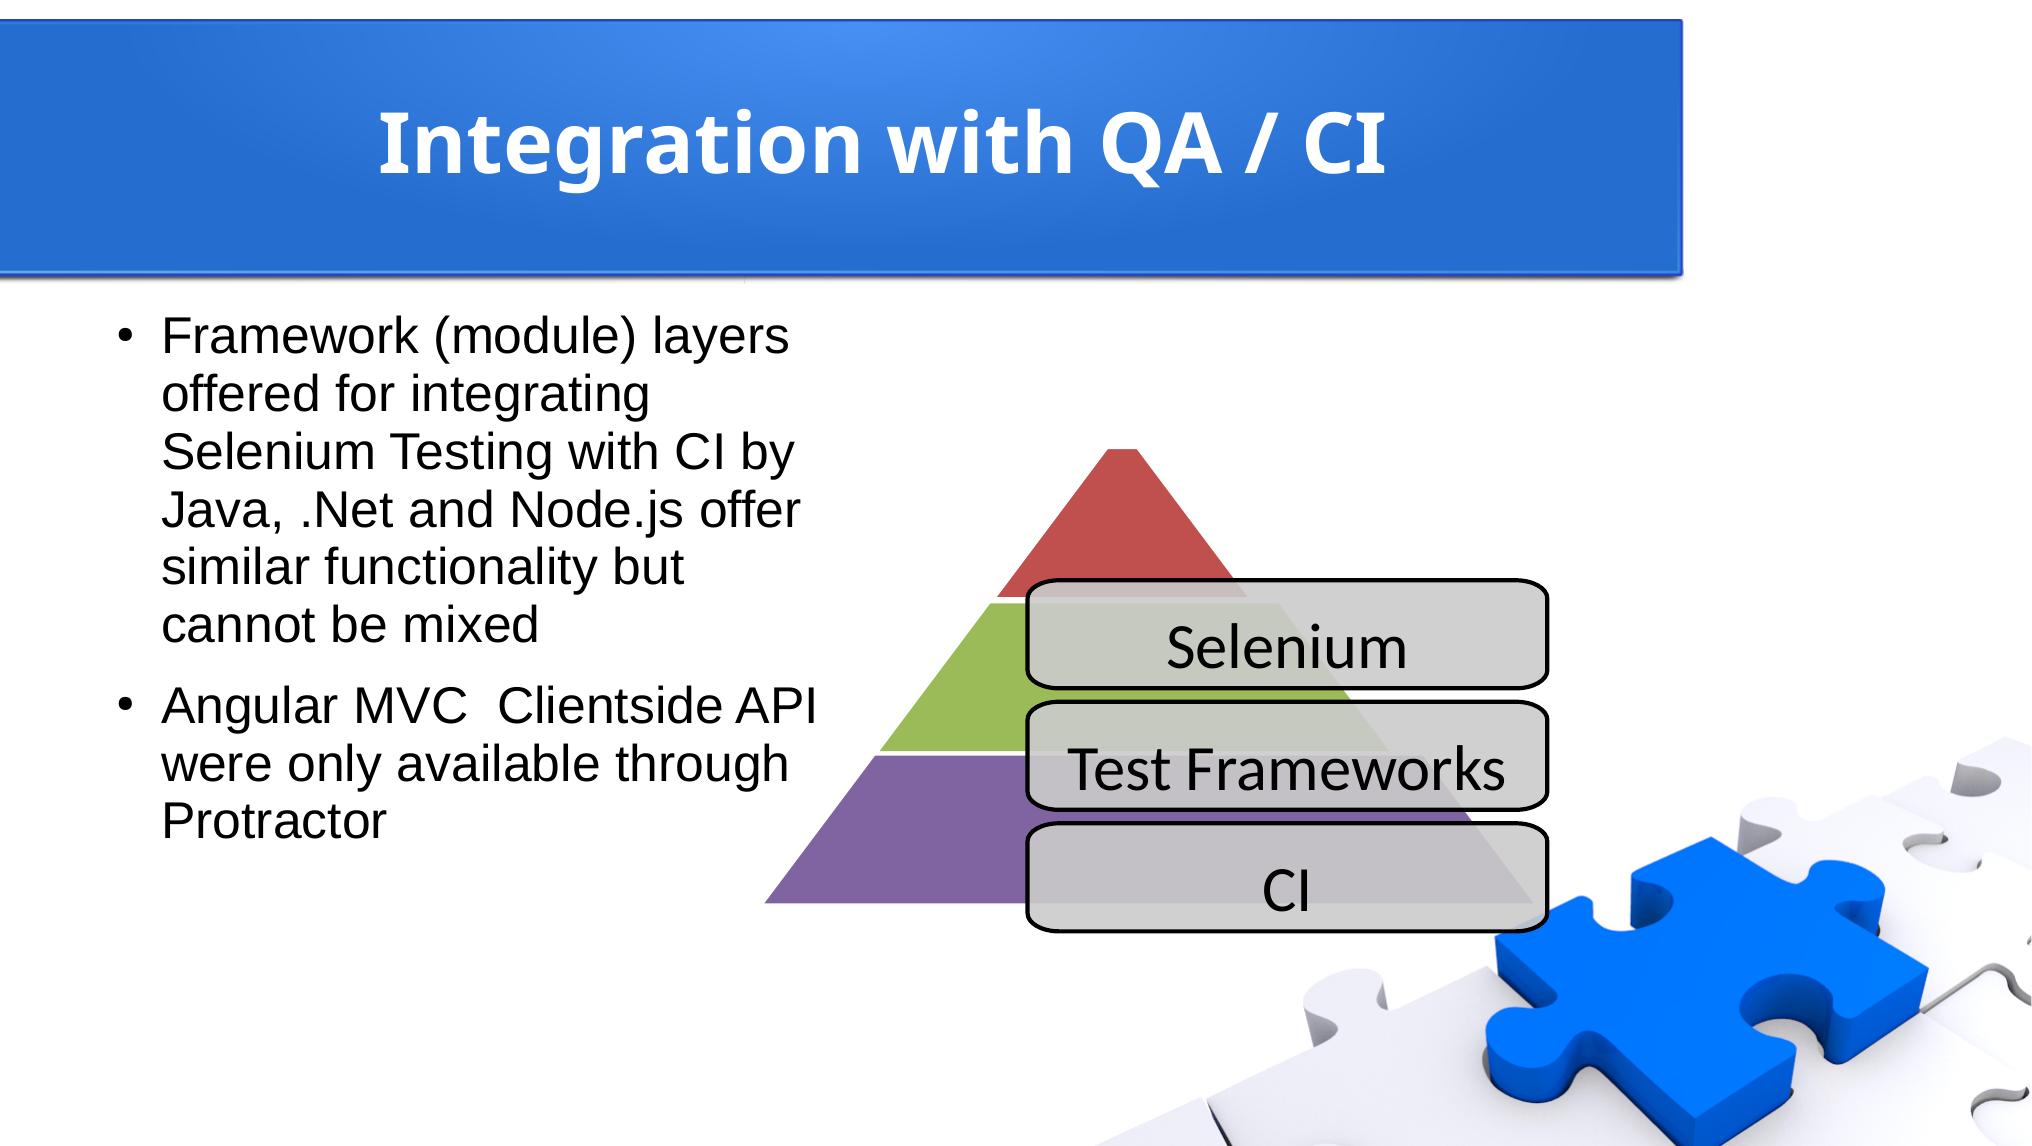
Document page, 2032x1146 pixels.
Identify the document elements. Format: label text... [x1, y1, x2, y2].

list Framework (module) layers offered for integrating Selenium Testing with CI by Java, .Net and Node.js offer similar functionality but cannot be mixed Angular MVC Clientside API were only available through Protractor [101, 307, 842, 863]
picture [1071, 605, 2032, 1146]
text_box [759, 601, 1477, 906]
text_box Test Frameworks [1027, 701, 1548, 810]
picture [0, 19, 1689, 284]
text_box CI [1027, 823, 1548, 932]
text_box [992, 447, 1238, 600]
title Integration with QA / CI [101, 45, 1666, 237]
text_box Selenium [1027, 580, 1548, 689]
